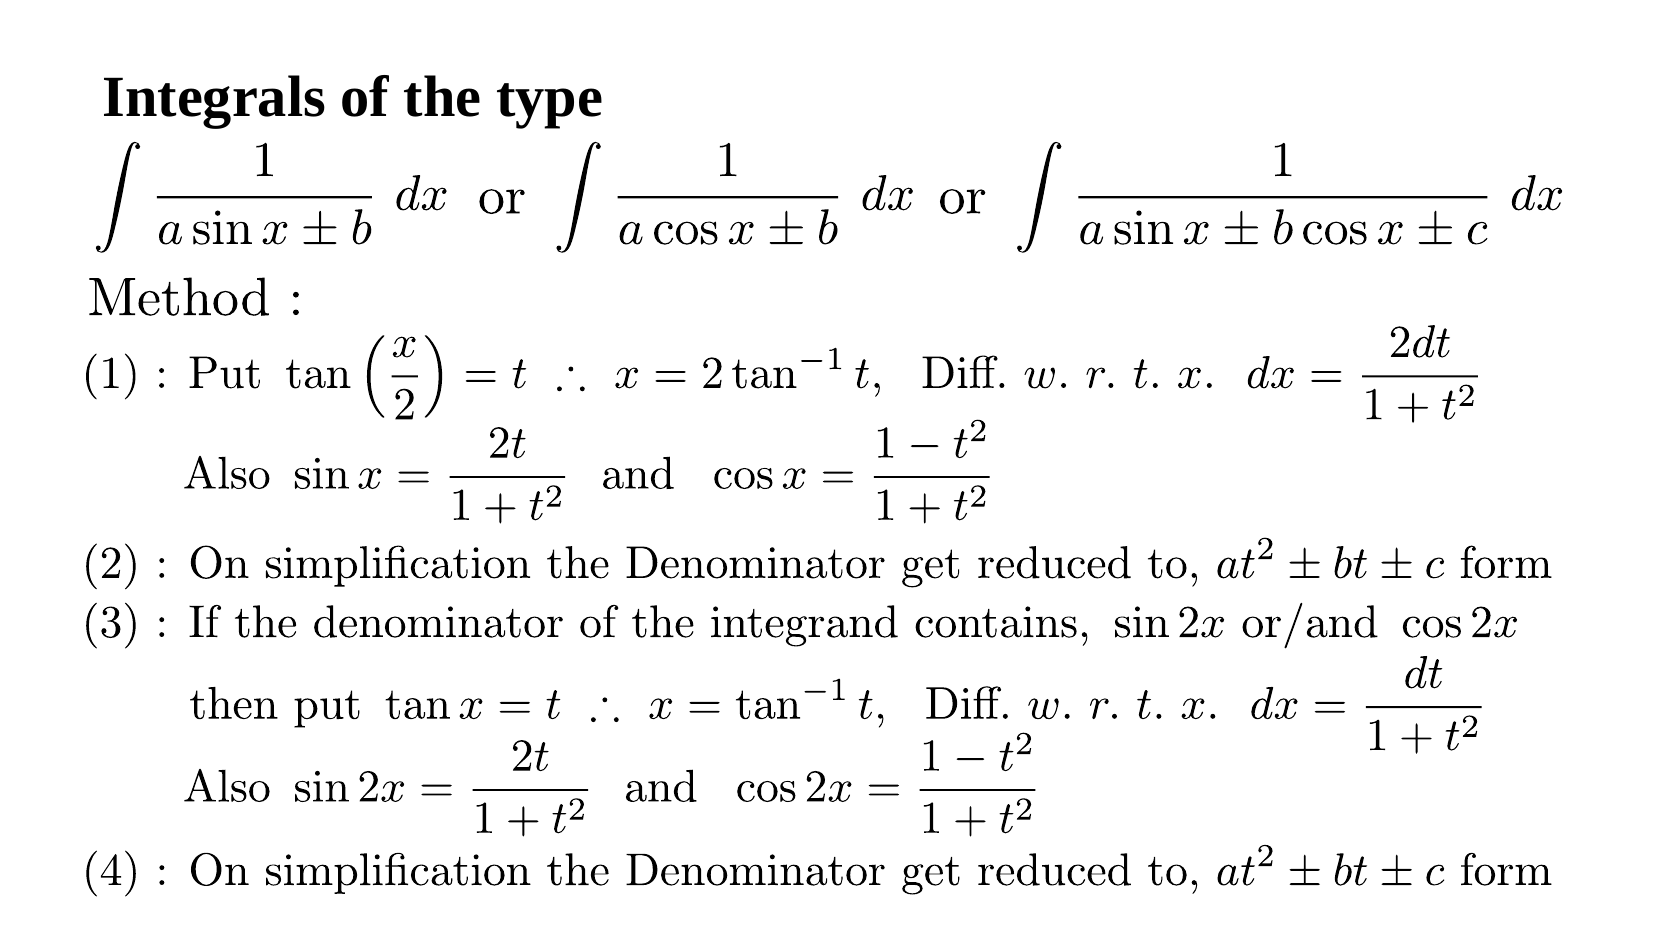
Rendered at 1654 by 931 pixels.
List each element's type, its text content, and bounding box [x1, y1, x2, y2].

text_box [1016, 141, 1563, 253]
text_box [939, 189, 986, 214]
text_box [184, 655, 1482, 837]
text_box [95, 141, 447, 253]
subtitle Integrals of the type [59, 35, 1607, 898]
text_box [84, 844, 1552, 897]
text_box [89, 277, 299, 316]
text_box [84, 602, 1518, 649]
text_box [83, 325, 1478, 524]
text_box [479, 189, 525, 215]
text_box [84, 537, 1552, 590]
text_box [556, 141, 913, 253]
